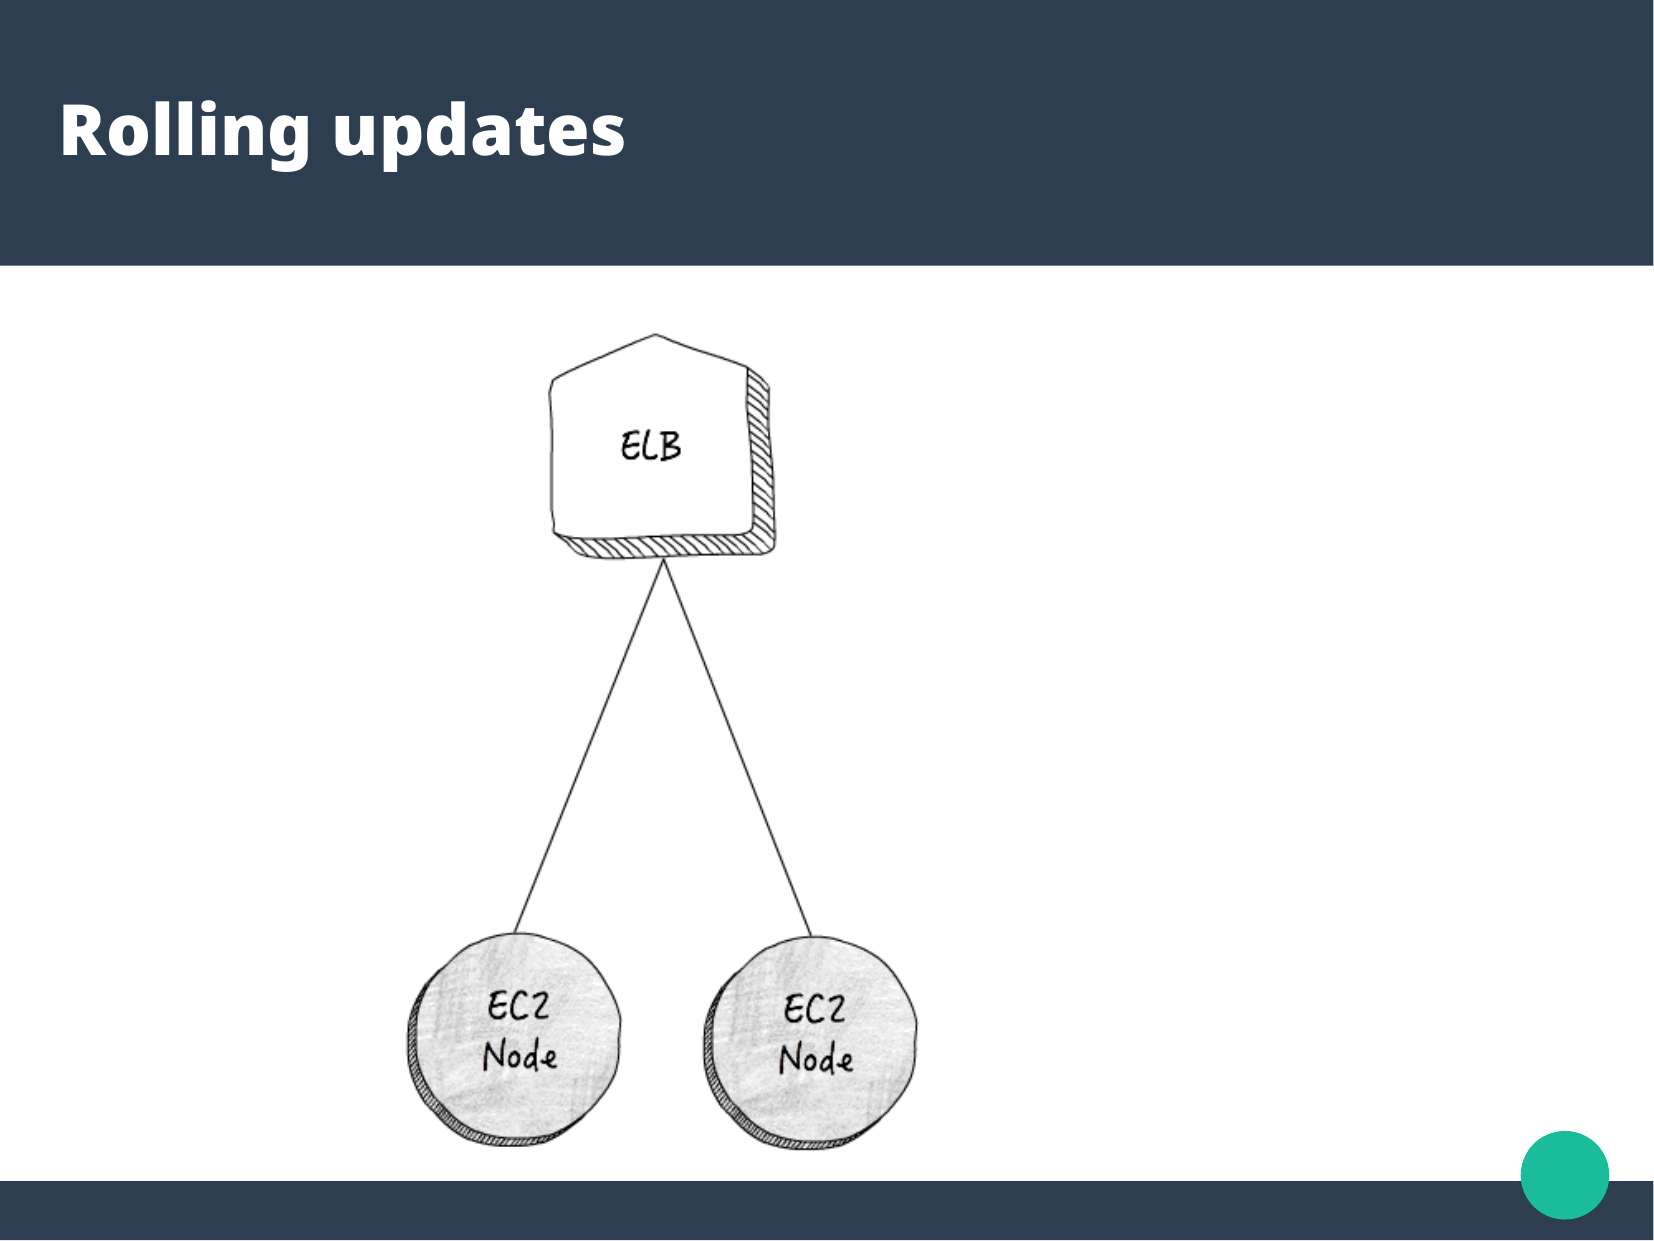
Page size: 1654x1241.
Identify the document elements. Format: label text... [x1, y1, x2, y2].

title Rolling updates [59, 49, 1595, 207]
picture [398, 324, 1255, 1152]
